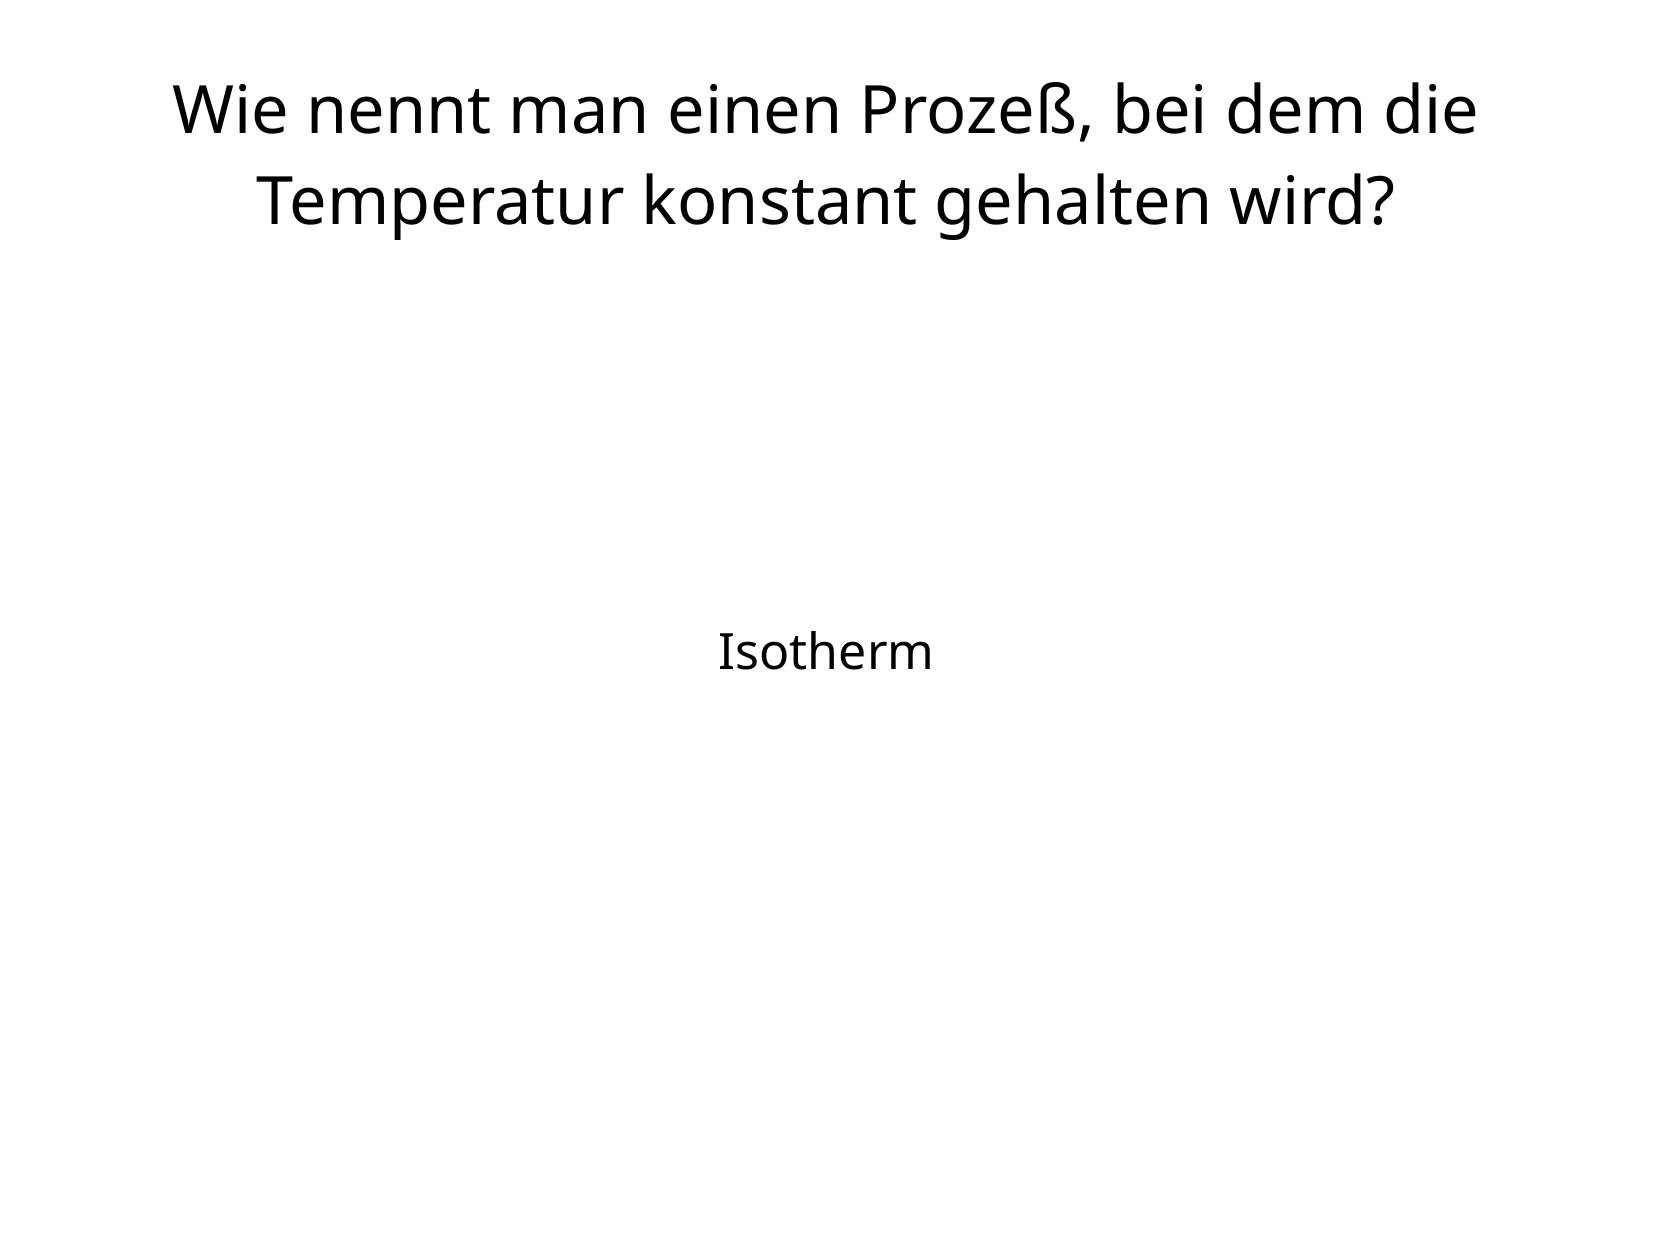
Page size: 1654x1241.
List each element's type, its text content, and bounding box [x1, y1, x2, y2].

subtitle Isotherm [82, 290, 1571, 1010]
title Wie nennt man einen Prozeß, bei dem die Temperatur konstant gehalten wird? [82, 49, 1571, 257]
